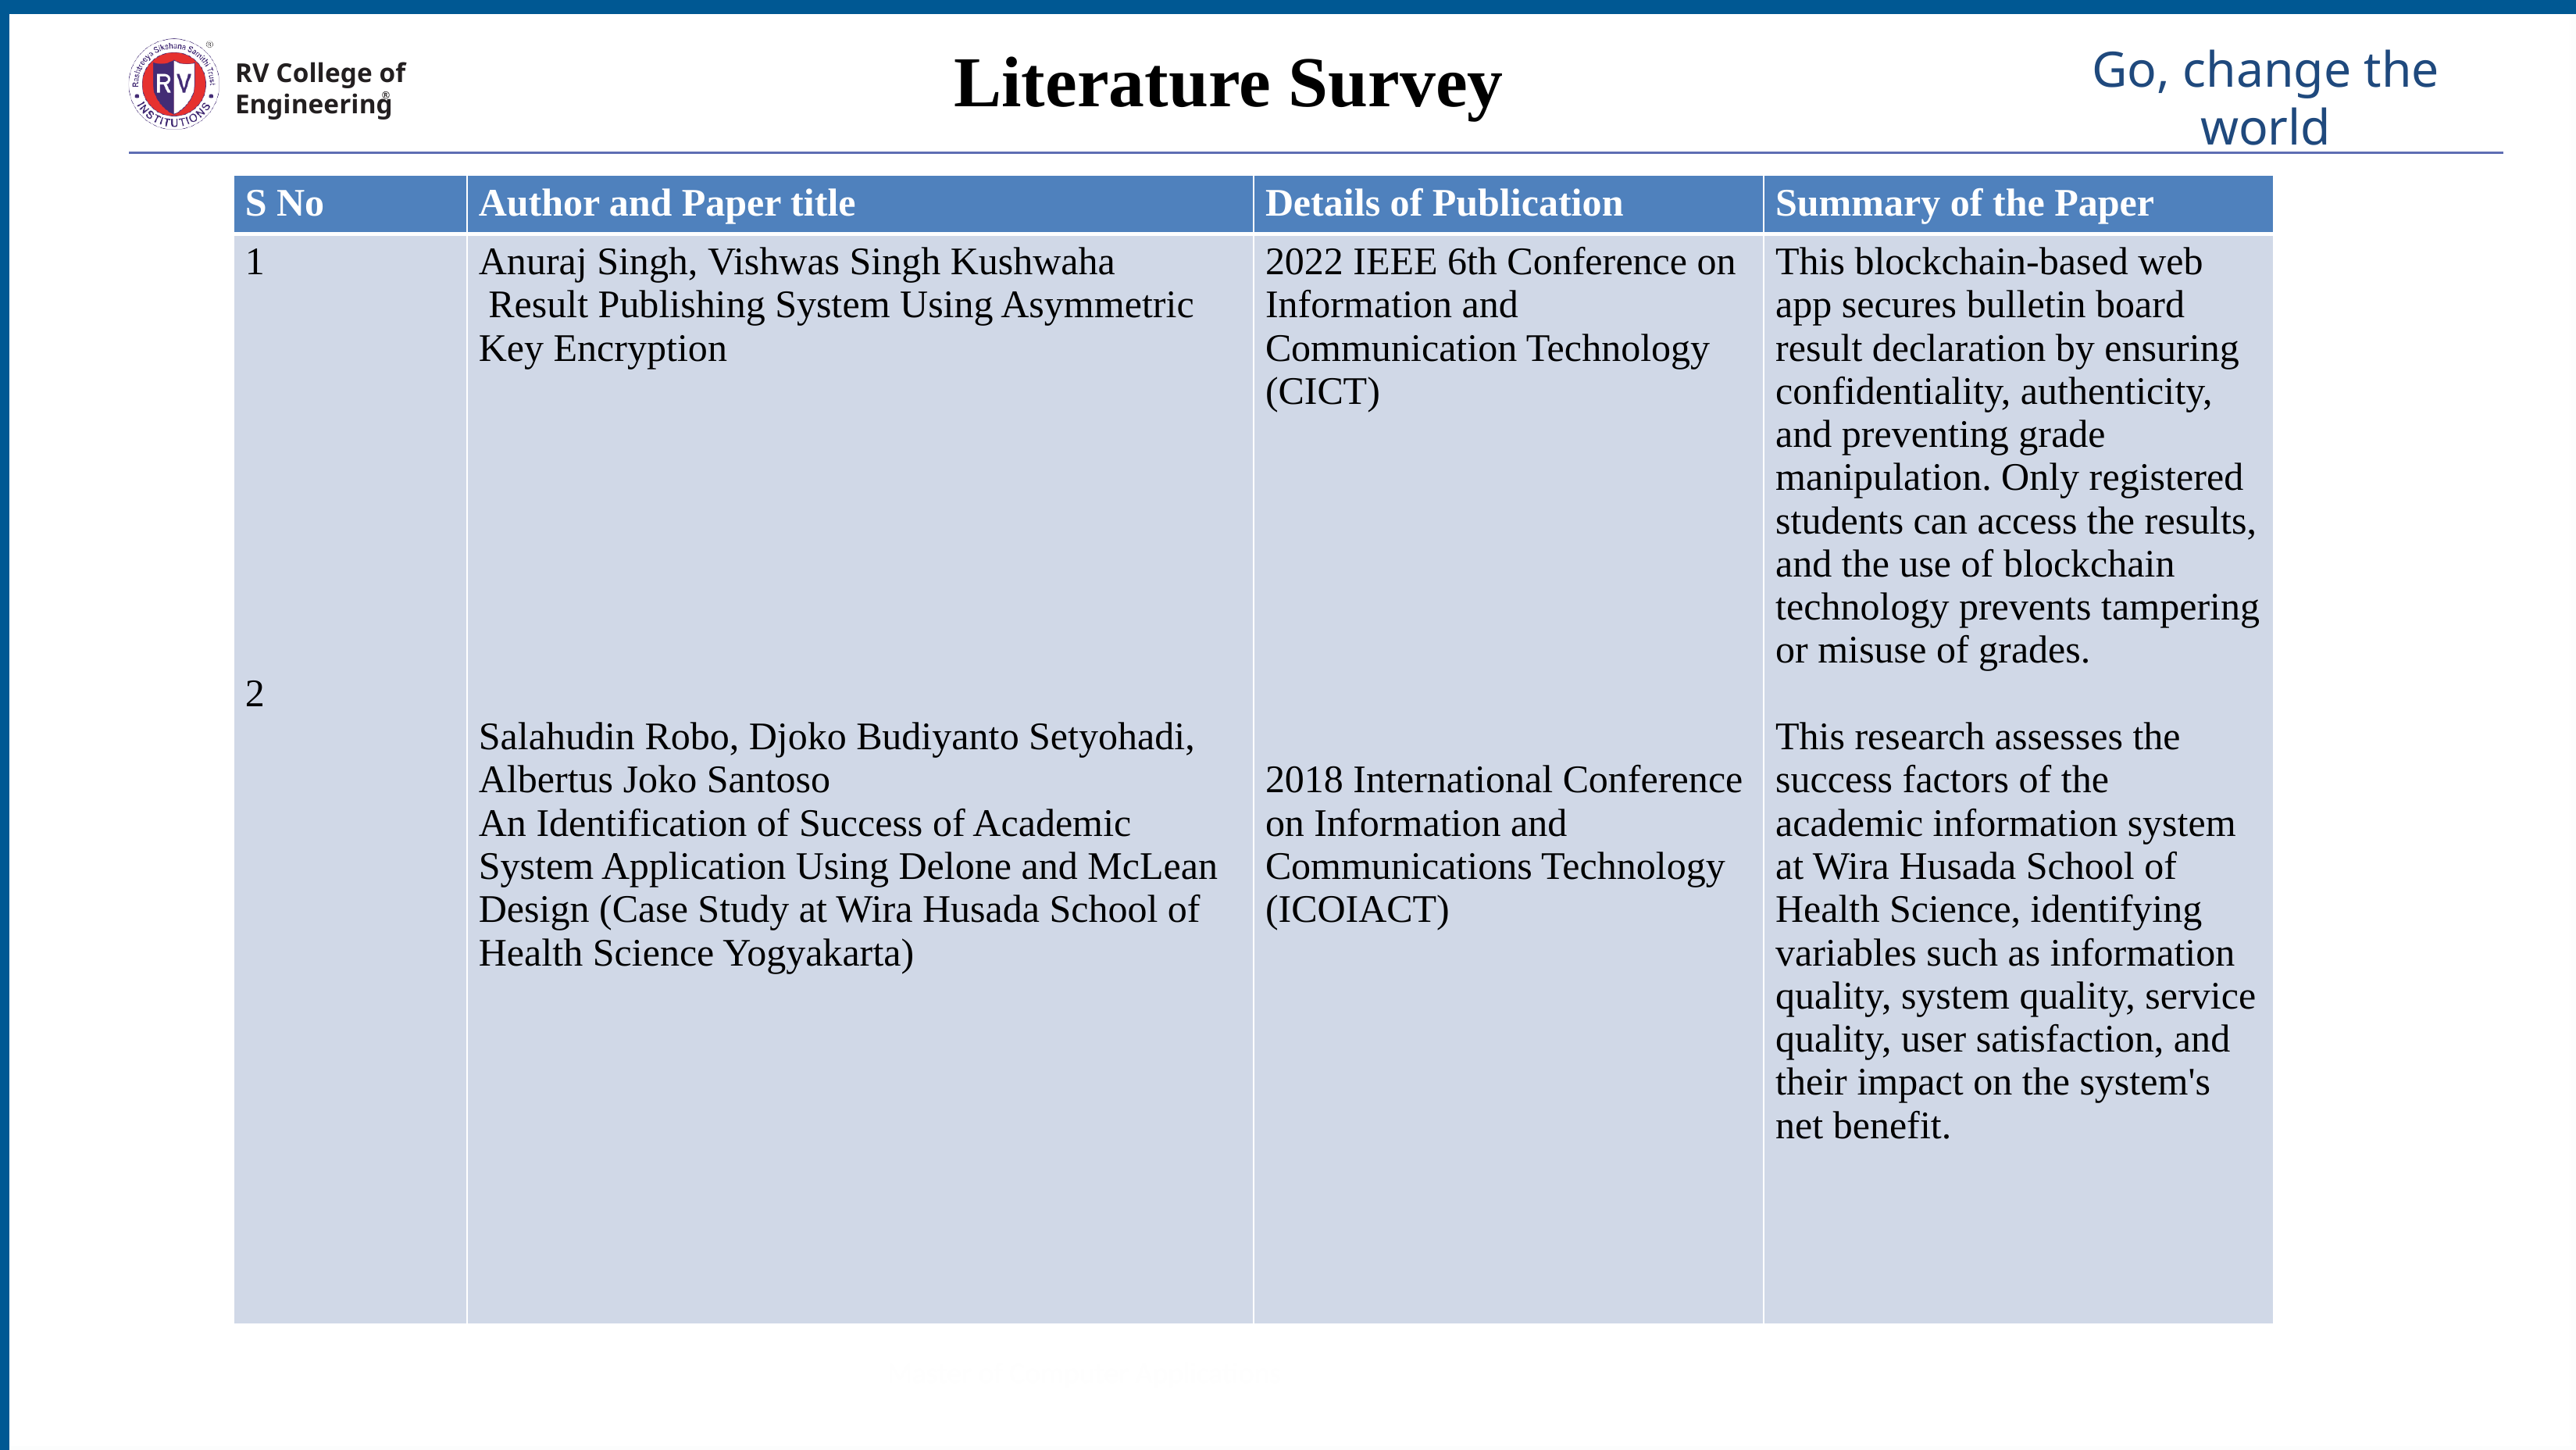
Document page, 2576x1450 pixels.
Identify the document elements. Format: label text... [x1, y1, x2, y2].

title Go, change the world [2029, 38, 2502, 139]
table_cell 1 2 [234, 236, 466, 1323]
table_header Author and Paper title [468, 176, 1253, 232]
table_cell Anuraj Singh, Vishwas Singh Kushwaha Result Publishing System Using Asymmetric Key Encryption Salahudin Robo, Djoko Budiyanto Setyohadi, Albertus Joko Santoso An Identification of Success of Academic System Application Using Delone and McLean Design (Case Study at Wira Husada School of Health Science Yogyakarta) [468, 236, 1253, 1323]
text_box [4, 9, 2576, 1450]
table_cell 2022 IEEE 6th Conference on Information and Communication Technology (CICT) 2018 International Conference on Information and Communications Technology (ICOIACT) [1254, 236, 1763, 1323]
table_cell This blockchain-based web app secures bulletin board result declaration by ensuring confidentiality, authenticity, and preventing grade manipulation. Only registered students can access the results, and the use of blockchain technology prevents tampering or misuse of grades. This research assesses the success factors of the academic information system at Wira Husada School of Health Science, identifying variables such as information quality, system quality, service quality, user satisfaction, and their impact on the system's net benefit. [1764, 236, 2273, 1323]
text_box RV College of Engineering [233, 55, 439, 119]
table_header Summary of the Paper [1764, 176, 2273, 232]
table_header S No [234, 176, 466, 232]
table_header Details of Publication [1254, 176, 1763, 232]
text_box Literature Survey [648, 37, 1811, 120]
